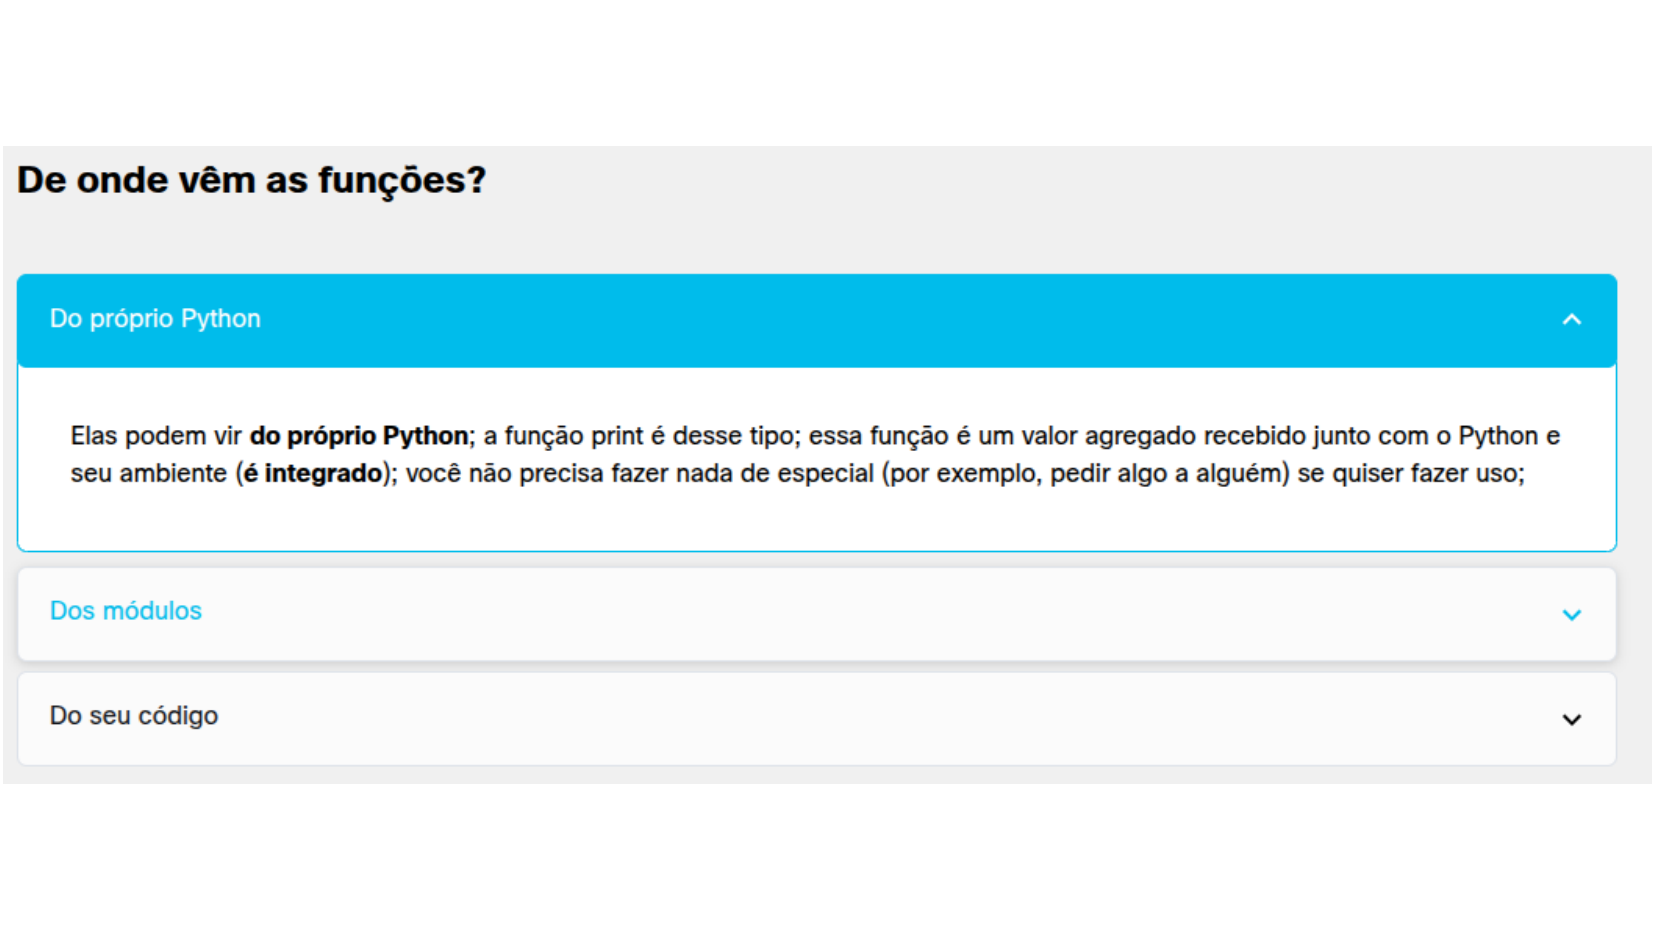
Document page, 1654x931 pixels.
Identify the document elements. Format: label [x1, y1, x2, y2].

picture [3, 146, 1652, 785]
